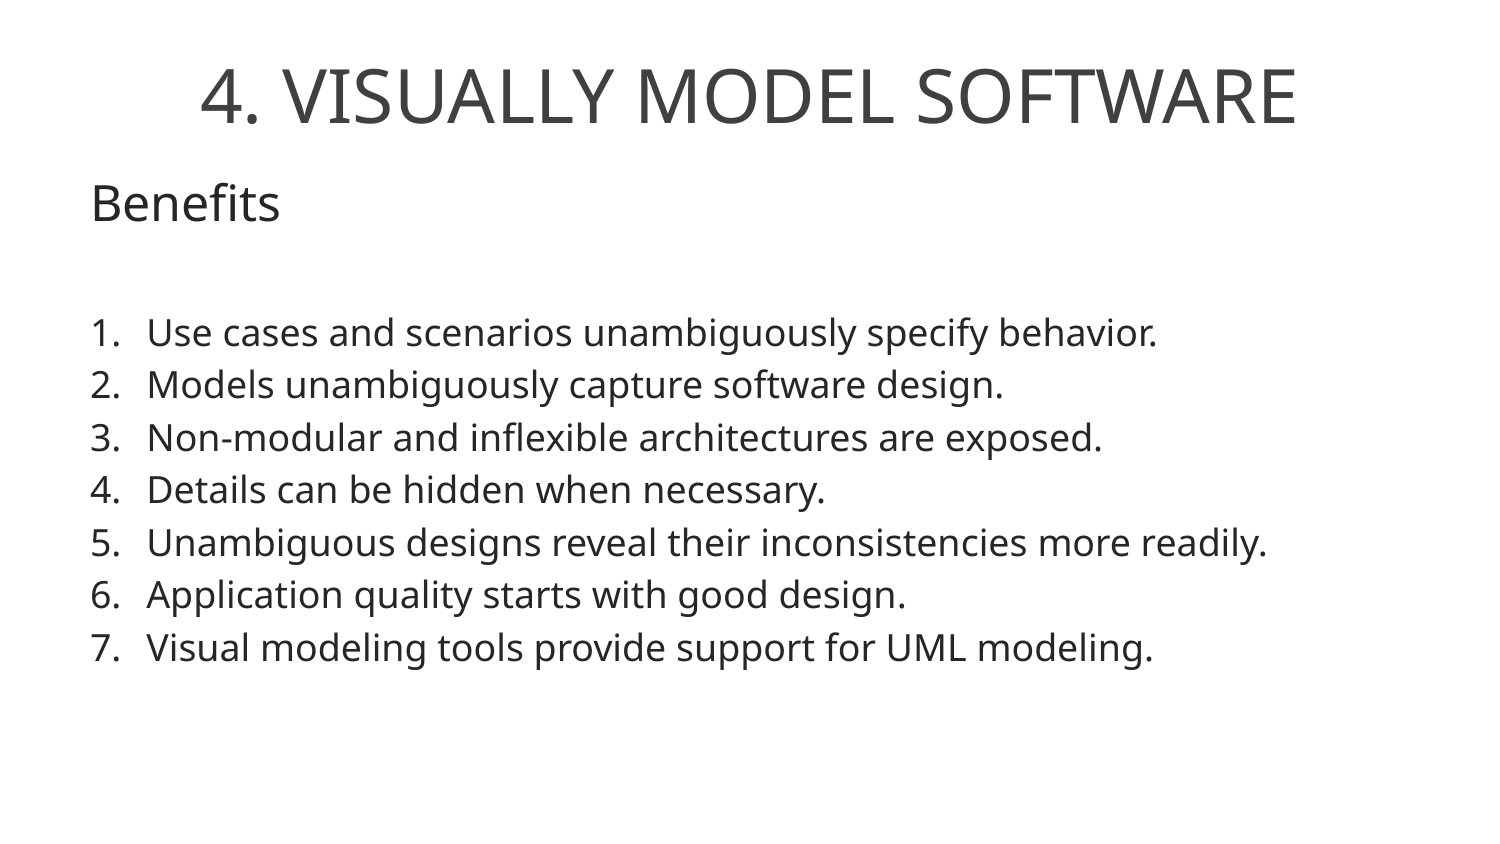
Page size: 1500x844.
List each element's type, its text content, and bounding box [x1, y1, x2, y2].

title 4. Visually model software [75, 23, 1425, 163]
list Benefits Use cases and scenarios unambiguously specify behavior. Models unambiguously capture software design. Non-modular and inflexible architectures are exposed. Details can be hidden when necessary. Unambiguous designs reveal their inconsistencies more readily. Application quality starts with good design. Visual modeling tools provide support for UML modeling. [75, 163, 1425, 804]
